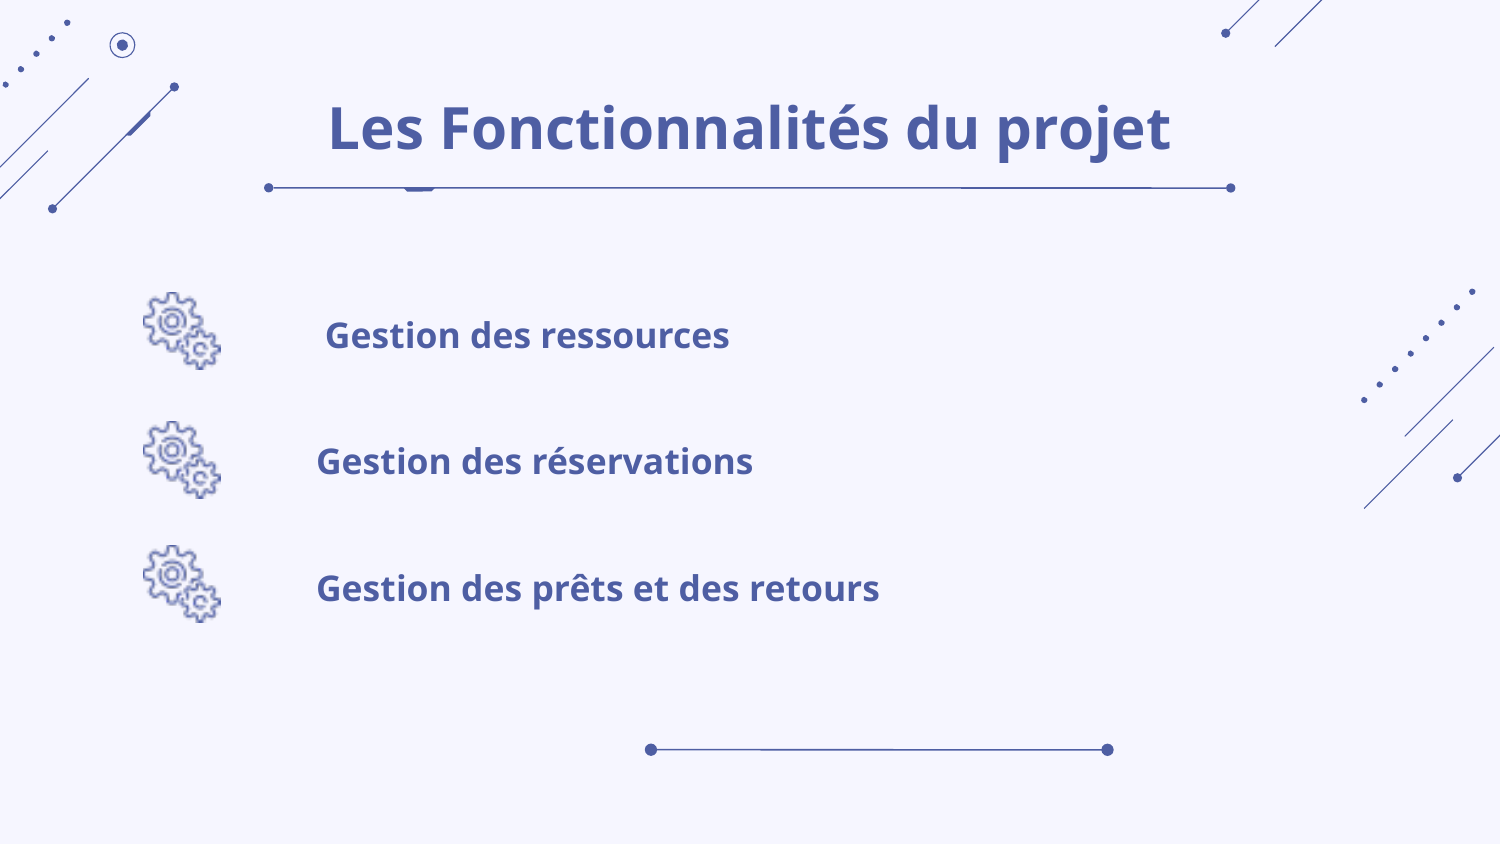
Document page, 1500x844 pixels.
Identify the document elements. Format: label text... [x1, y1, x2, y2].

text_box Gestion des prêts et des retours [301, 551, 1181, 623]
text_box Gestion des réservations [301, 424, 1181, 497]
picture [143, 545, 221, 623]
text_box [264, 183, 274, 193]
text_box Gestion des ressources [310, 297, 1190, 370]
picture [143, 421, 221, 499]
picture [143, 292, 221, 370]
text_box [1226, 183, 1236, 193]
title Les Fonctionnalités du projet [128, 91, 1372, 186]
